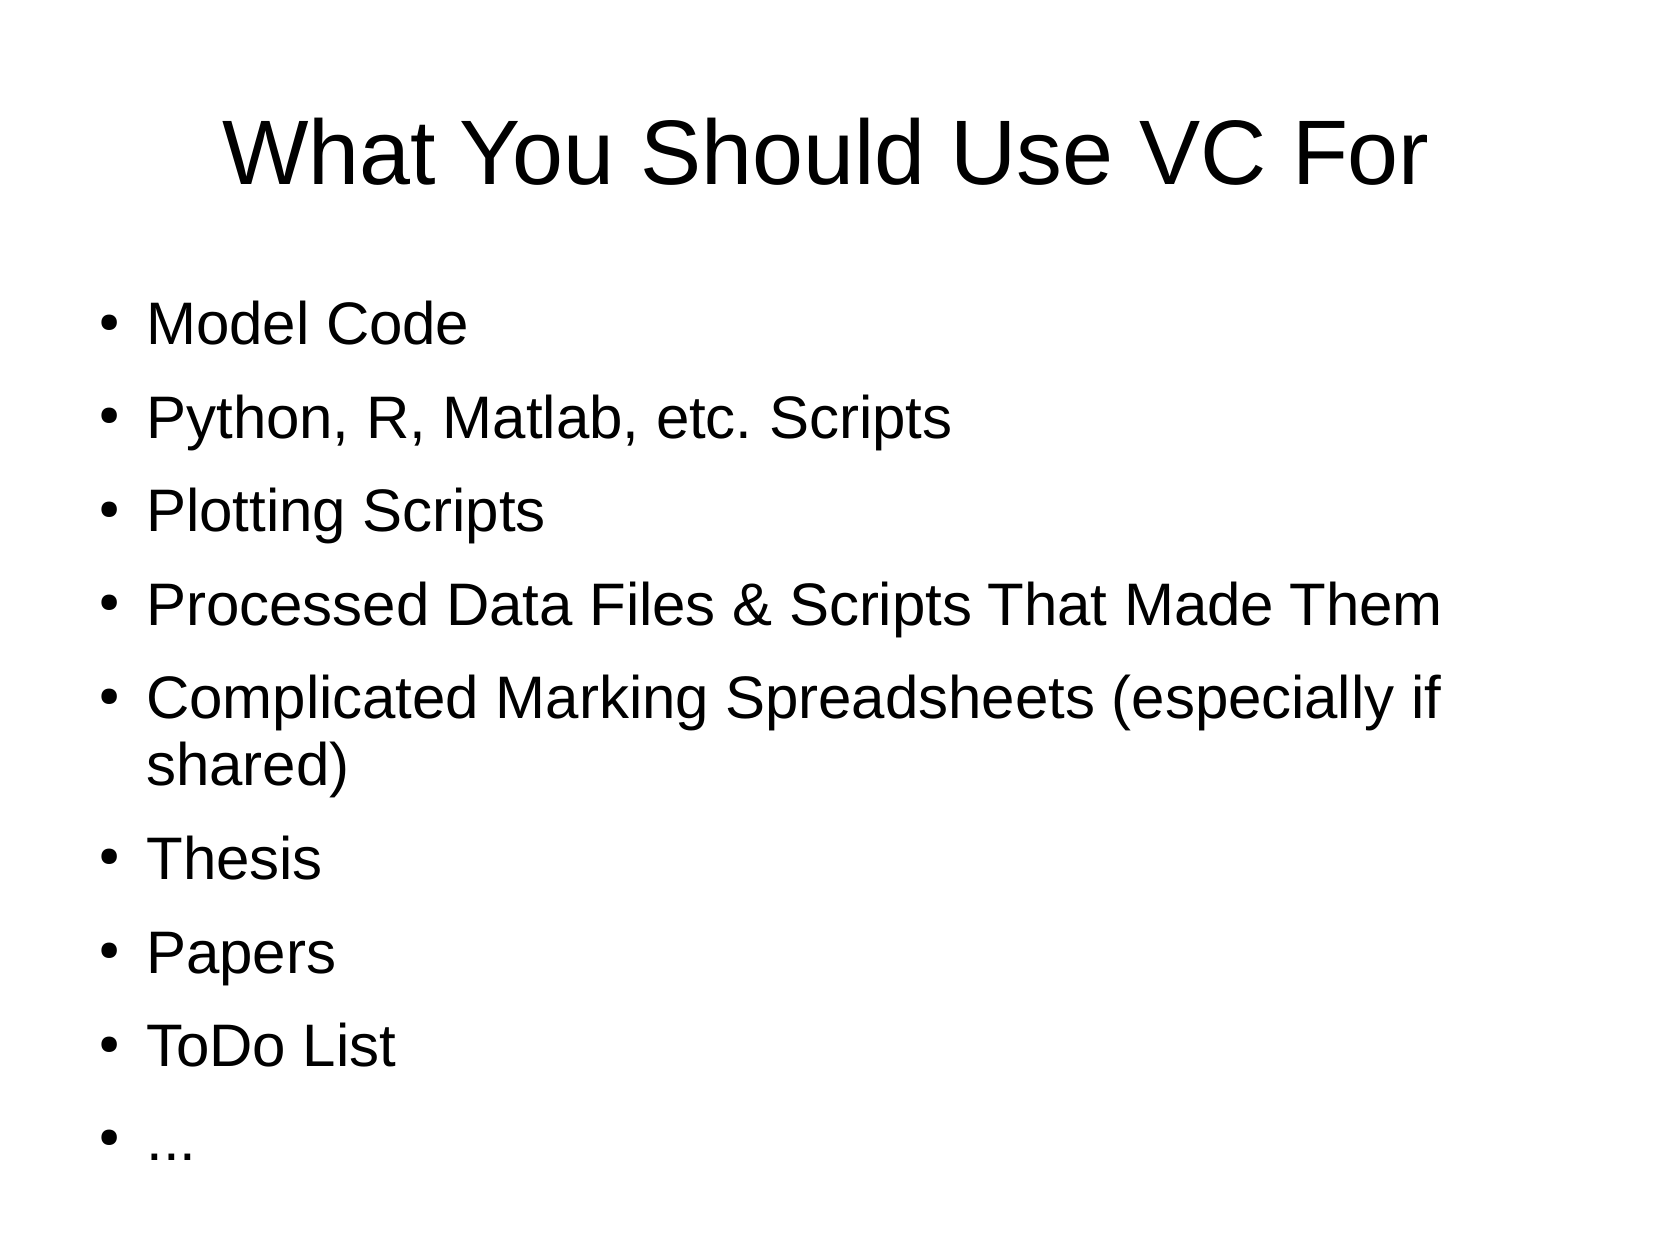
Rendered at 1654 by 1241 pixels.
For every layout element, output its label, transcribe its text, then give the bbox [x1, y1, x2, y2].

title What You Should Use VC For [82, 49, 1571, 257]
list Model Code Python, R, Matlab, etc. Scripts Plotting Scripts Processed Data Files & Scripts That Made Them Complicated Marking Spreadsheets (especially if shared) Thesis Papers ToDo List ... [82, 290, 1571, 1182]
